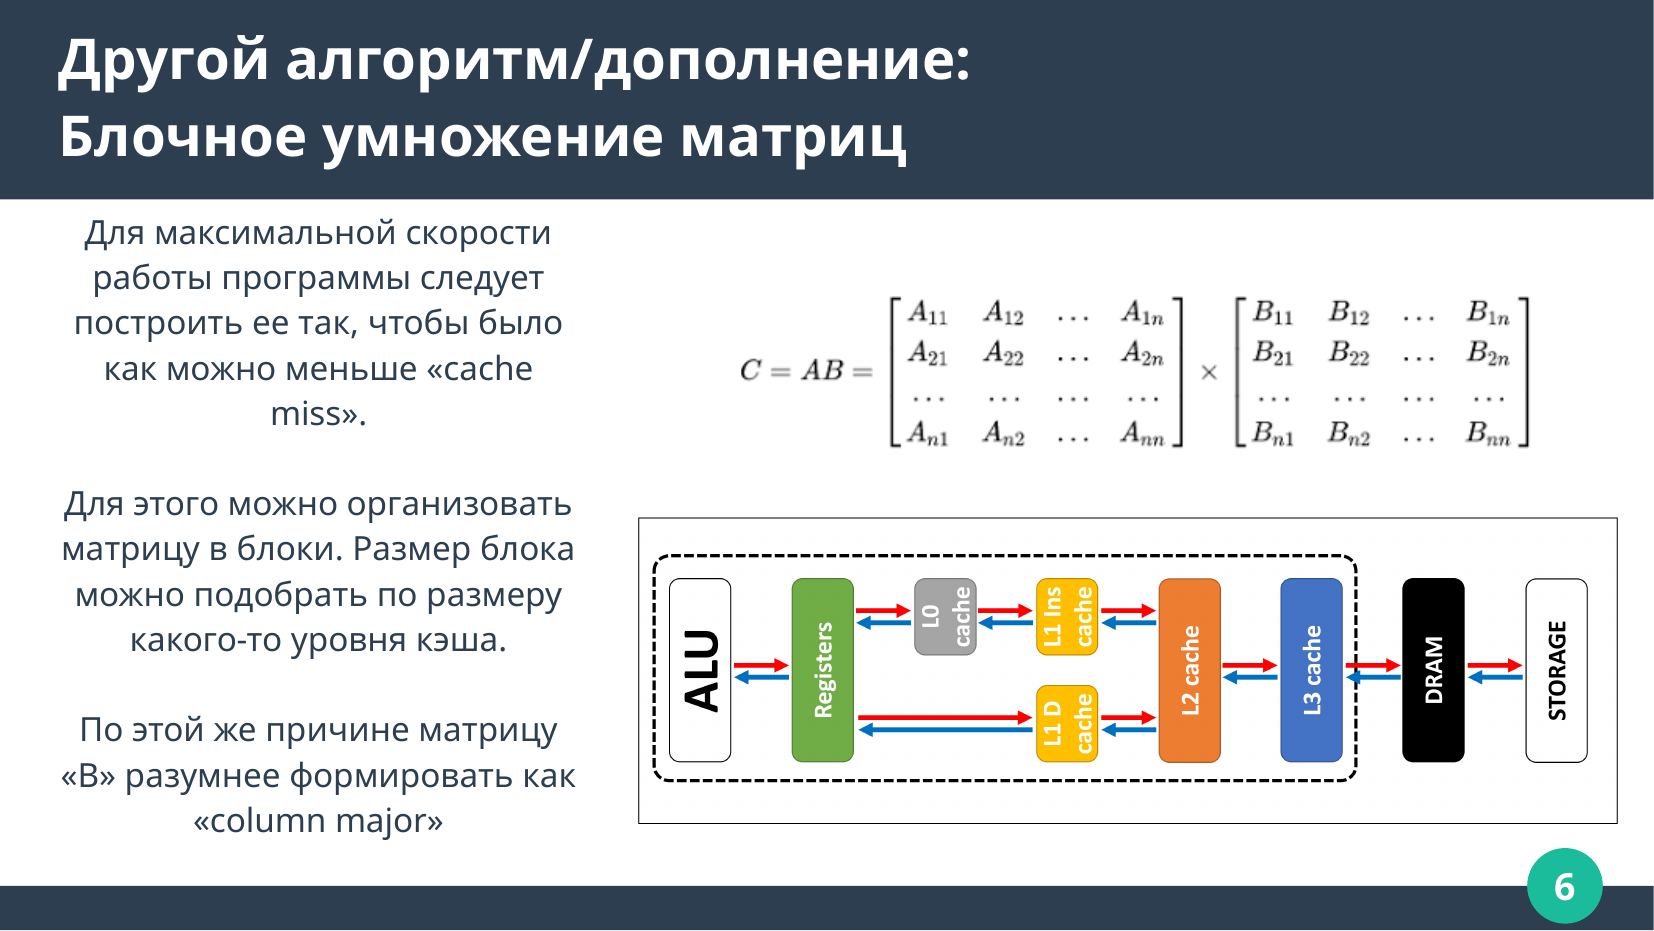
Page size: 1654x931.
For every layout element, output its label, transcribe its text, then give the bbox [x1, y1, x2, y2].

picture [637, 516, 1619, 826]
title Другой алгоритм/дополнение: Блочное умножение матриц [59, 37, 1595, 155]
text_box Для максимальной скорости работы программы следует построить ее так, чтобы было как можно меньше «cache miss». Для этого можно организовать матрицу в блоки. Размер блока можно подобрать по размеру какого-то уровня кэша. По этой же причине матрицу «B» разумнее формировать как «column major» [37, 229, 601, 822]
picture [740, 295, 1538, 451]
